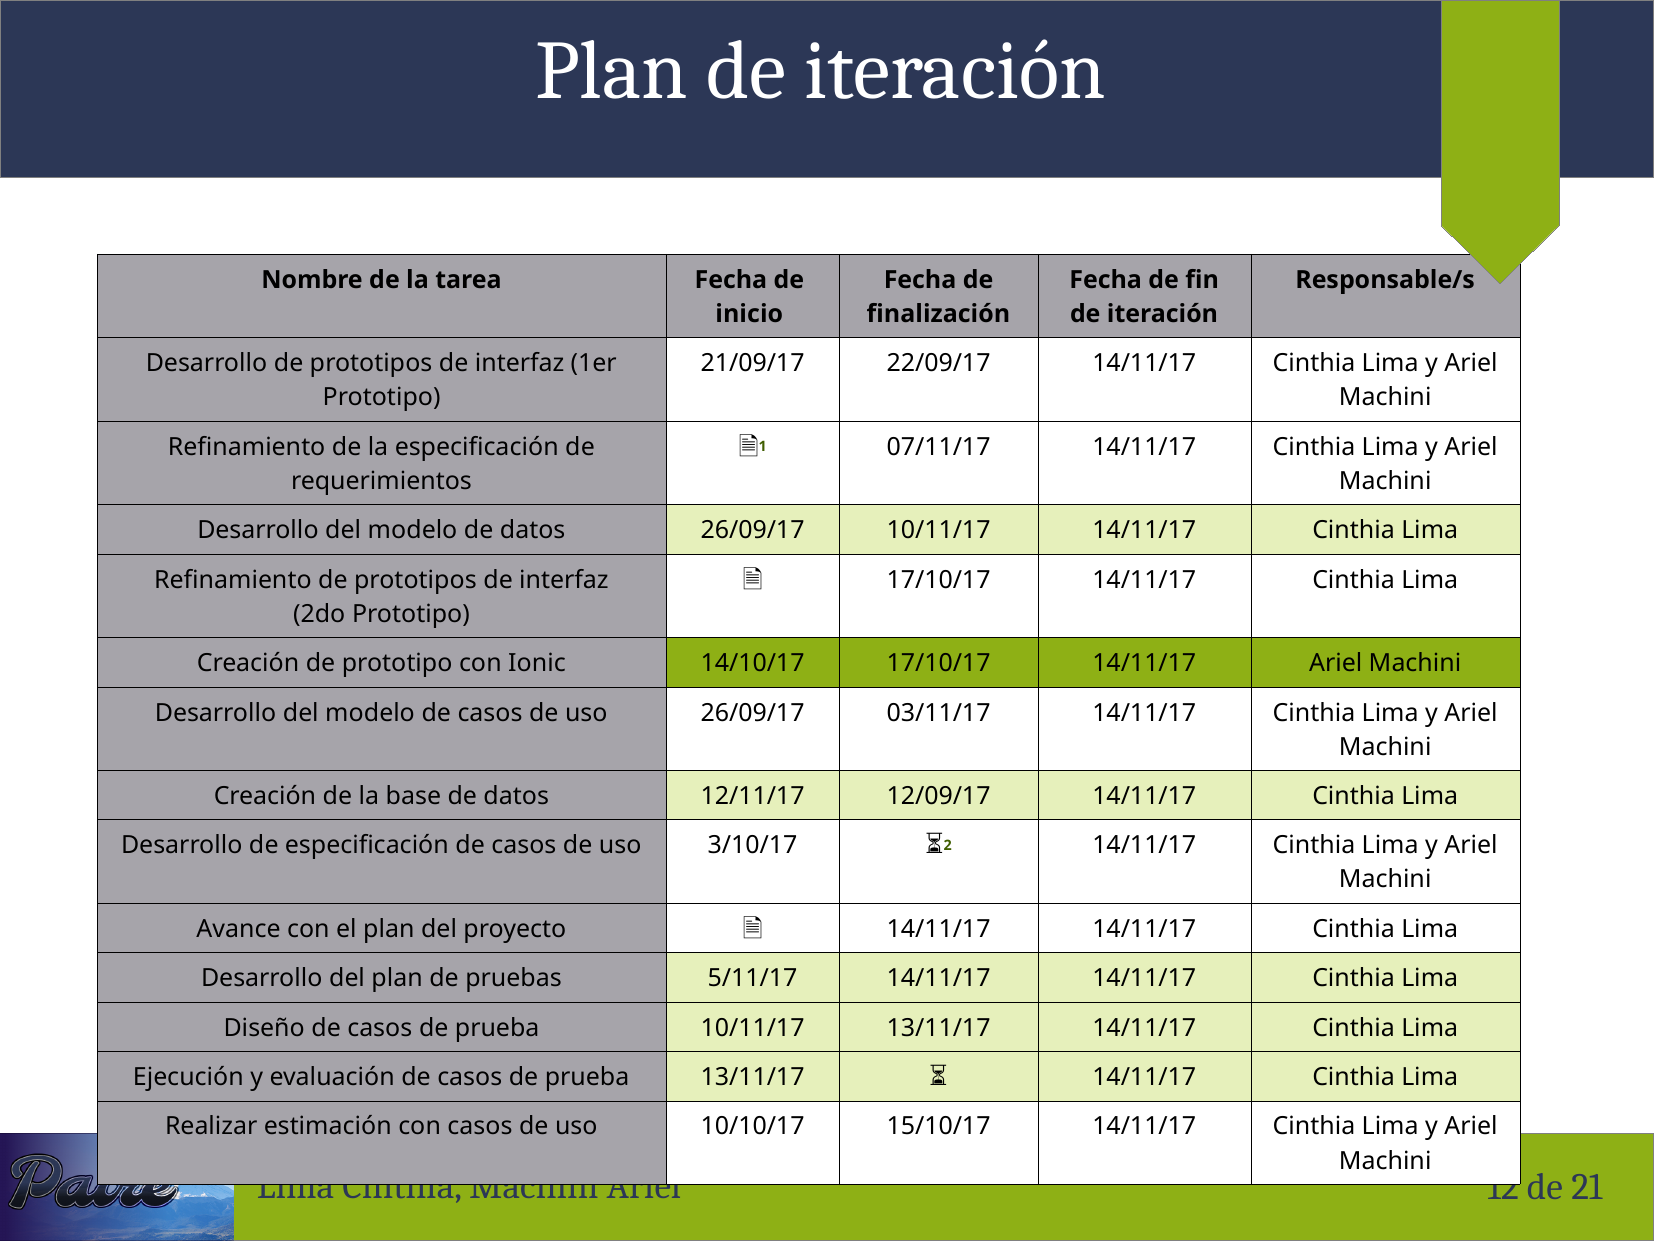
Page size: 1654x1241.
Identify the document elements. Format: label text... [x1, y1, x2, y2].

table_cell ⏳ [840, 1052, 1038, 1101]
table_cell 15/10/17 [840, 1102, 1038, 1184]
text_box Lima Cinthia, Machini Ariel [242, 1185, 715, 1217]
table_cell Creación de prototipo con Ionic [98, 638, 666, 687]
table_cell 14/10/17 [667, 638, 839, 687]
table_header Fecha de finalización [840, 255, 1038, 337]
text_box <number> de 21 [1464, 1158, 1654, 1241]
table_cell Ejecución y evaluación de casos de prueba [98, 1052, 666, 1101]
table_cell 12/09/17 [840, 771, 1038, 819]
table_cell 14/11/17 [1039, 505, 1251, 554]
table_cell 03/11/17 [840, 688, 1038, 770]
text_box Plan de iteración [342, 15, 1300, 130]
table_cell Desarrollo de prototipos de interfaz (1er Prototipo) [98, 338, 666, 421]
table_cell 14/11/17 [1039, 953, 1251, 1002]
table_cell 🗎1 [667, 422, 839, 504]
table_cell 10/11/17 [840, 505, 1038, 554]
table_cell 10/11/17 [667, 1003, 839, 1051]
table_cell 3/10/17 [667, 820, 839, 903]
table_cell Ariel Machini [1252, 638, 1520, 687]
table_cell Cinthia Lima [1252, 1003, 1520, 1051]
table_cell ⏳2 [840, 820, 1038, 903]
table_cell Cinthia Lima y Ariel Machini [1252, 422, 1520, 504]
table_cell 14/11/17 [1039, 555, 1251, 637]
table_cell 14/11/17 [1039, 904, 1251, 952]
table_cell 26/09/17 [667, 688, 839, 770]
table_cell 5/11/17 [667, 953, 839, 1002]
table_cell Desarrollo del plan de pruebas [98, 953, 666, 1002]
table_cell 14/11/17 [1039, 1052, 1251, 1101]
table_cell 13/11/17 [840, 1003, 1038, 1051]
text_box [234, 1185, 1464, 1241]
table_cell 21/09/17 [667, 338, 839, 421]
table_cell 14/11/17 [1039, 638, 1251, 687]
table_cell 14/11/17 [1039, 820, 1251, 903]
table_cell Cinthia Lima [1252, 953, 1520, 1002]
table_cell 22/09/17 [840, 338, 1038, 421]
table_cell Cinthia Lima [1252, 505, 1520, 554]
table_cell 14/11/17 [1039, 688, 1251, 770]
table_cell 🗎 [667, 904, 839, 952]
table_cell 14/11/17 [1039, 338, 1251, 421]
table_cell Realizar estimación con casos de uso [98, 1102, 666, 1184]
table_cell Desarrollo del modelo de datos [98, 505, 666, 554]
table_cell 07/11/17 [840, 422, 1038, 504]
table_cell Desarrollo del modelo de casos de uso [98, 688, 666, 770]
table_cell Cinthia Lima [1252, 771, 1520, 819]
table_cell Avance con el plan del proyecto [98, 904, 666, 952]
table_cell Cinthia Lima y Ariel Machini [1252, 1102, 1520, 1184]
table_header Fecha de fin de iteración [1039, 255, 1251, 337]
table_cell 17/10/17 [840, 638, 1038, 687]
table_header Nombre de la tarea [98, 255, 666, 337]
table_cell 🗎 [667, 555, 839, 637]
table_cell Cinthia Lima y Ariel Machini [1252, 820, 1520, 903]
table_cell 14/11/17 [1039, 1102, 1251, 1184]
table_cell Cinthia Lima [1252, 1052, 1520, 1101]
table_cell 14/11/17 [840, 904, 1038, 952]
table_cell Cinthia Lima [1252, 904, 1520, 952]
table_cell 14/11/17 [1039, 422, 1251, 504]
table_cell 17/10/17 [840, 555, 1038, 637]
table_cell Cinthia Lima y Ariel Machini [1252, 338, 1520, 421]
text_box [0, 0, 1654, 284]
table_cell Cinthia Lima y Ariel Machini [1252, 688, 1520, 770]
table_cell 13/11/17 [667, 1052, 839, 1101]
table_cell 14/11/17 [1039, 1003, 1251, 1051]
table_cell Cinthia Lima [1252, 555, 1520, 637]
table_cell 12/11/17 [667, 771, 839, 819]
picture [0, 1133, 234, 1241]
table_cell 14/11/17 [1039, 771, 1251, 819]
table_cell Refinamiento de la especificación de requerimientos [98, 422, 666, 504]
table_cell Diseño de casos de prueba [98, 1003, 666, 1051]
table_cell 26/09/17 [667, 505, 839, 554]
table_header Fecha de inicio [667, 255, 839, 337]
table_cell Desarrollo de especificación de casos de uso [98, 820, 666, 903]
text_box [1521, 1133, 1654, 1158]
table_cell Creación de la base de datos [98, 771, 666, 819]
table_cell Refinamiento de prototipos de interfaz (2do Prototipo) [98, 555, 666, 637]
table_cell 10/10/17 [667, 1102, 839, 1184]
table_header Responsable/s [1252, 255, 1520, 337]
table_cell 14/11/17 [840, 953, 1038, 1002]
